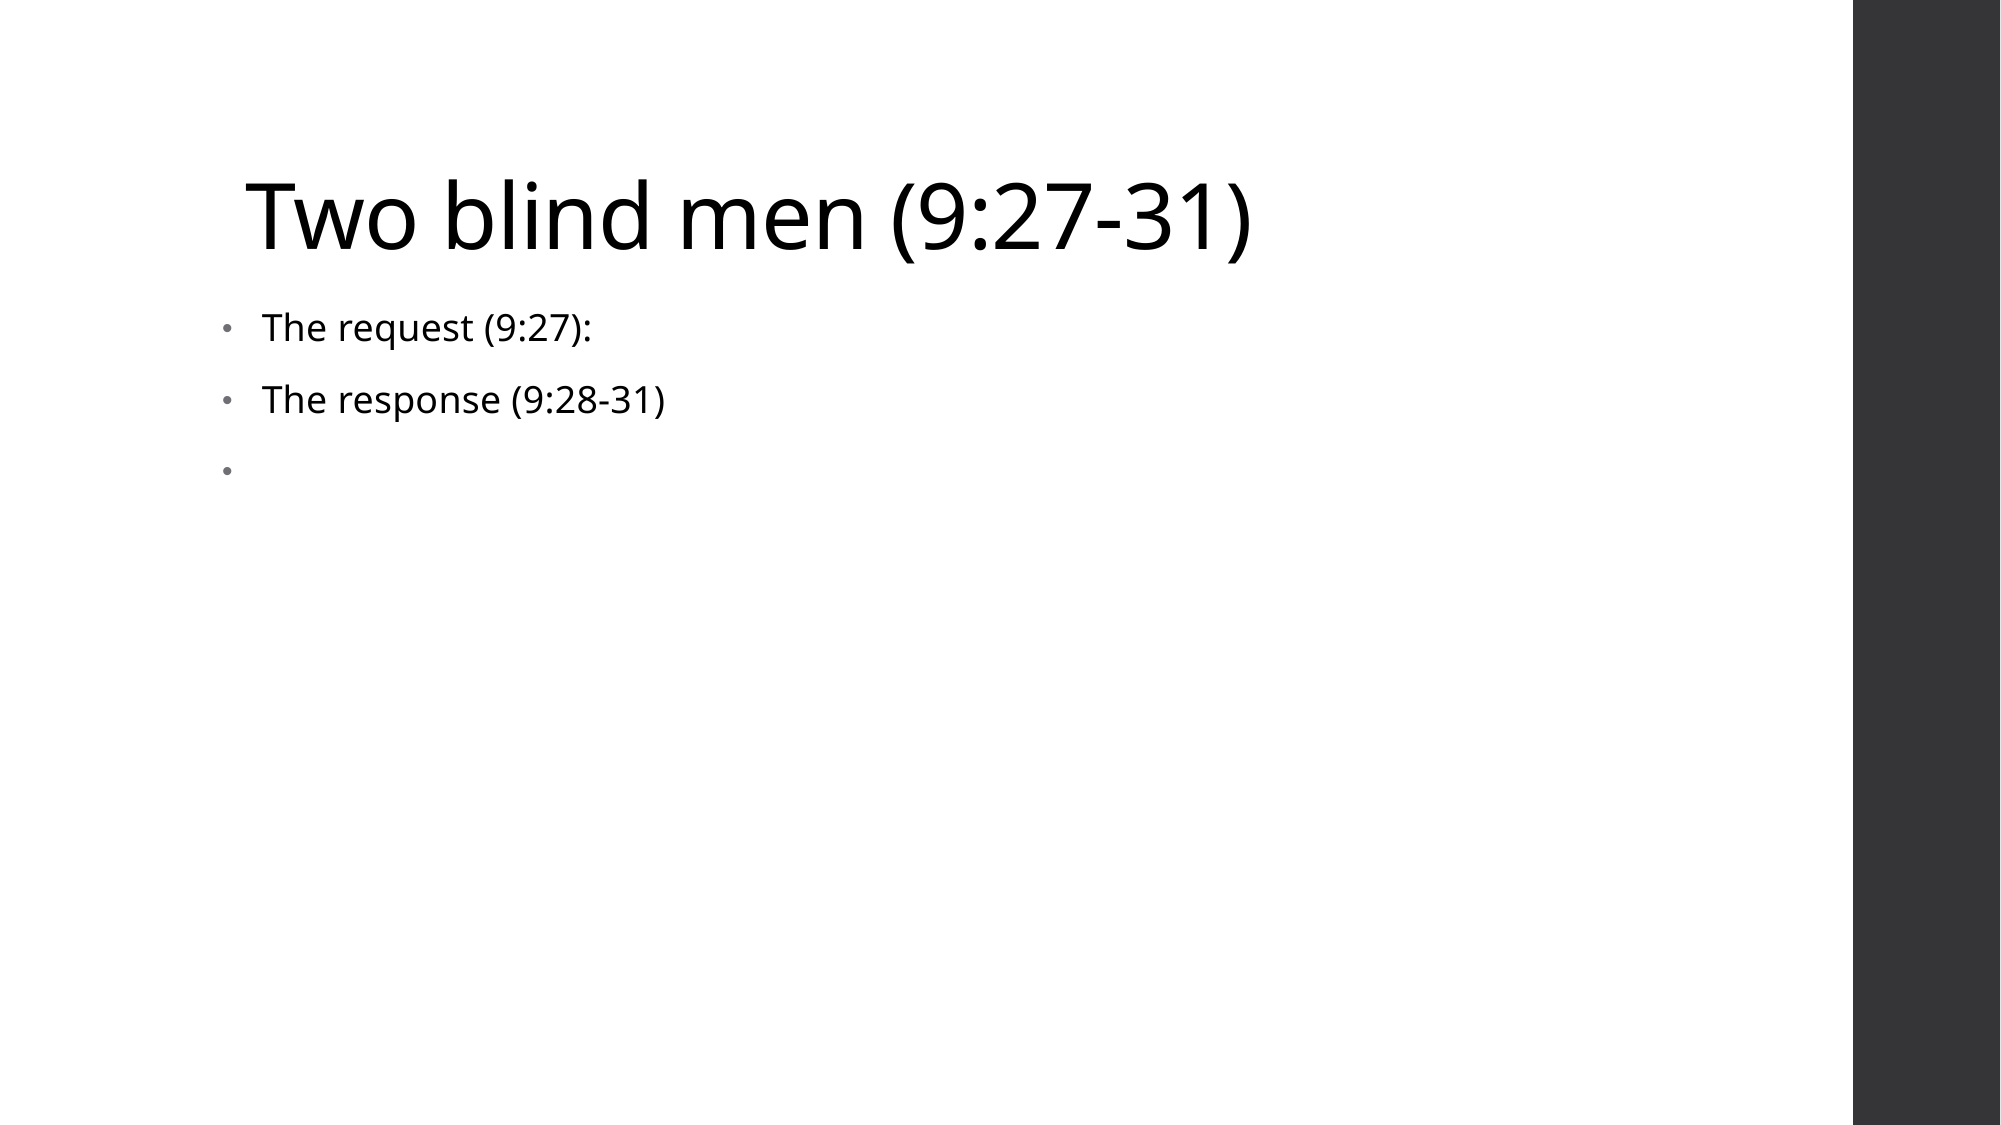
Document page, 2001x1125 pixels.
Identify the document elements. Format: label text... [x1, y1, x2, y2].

list The request (9:27): The response (9:28-31) [206, 299, 1617, 1014]
title Two blind men (9:27-31) [206, 60, 1797, 278]
